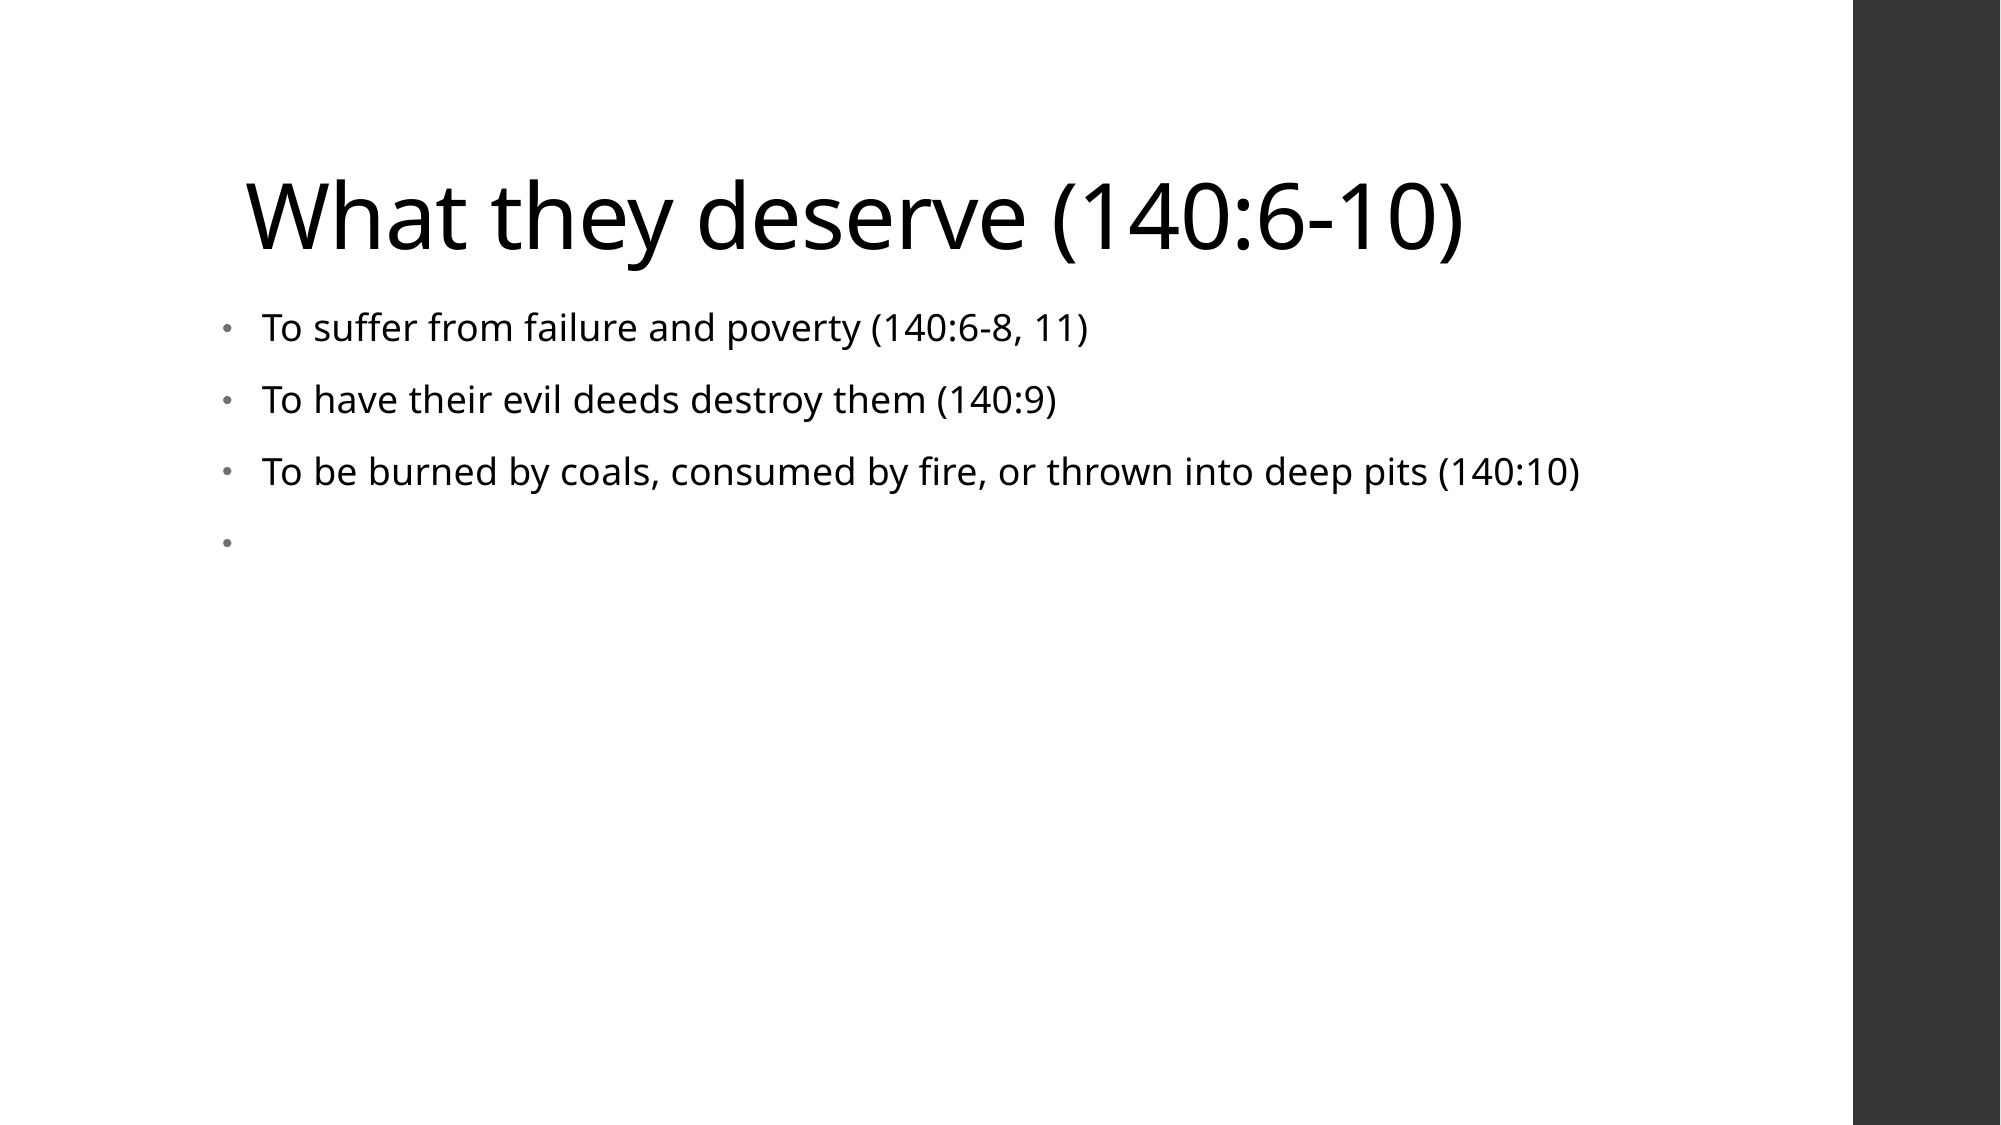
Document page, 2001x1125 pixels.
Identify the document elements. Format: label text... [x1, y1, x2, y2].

list To suffer from failure and poverty (140:6-8, 11) To have their evil deeds destroy them (140:9) To be burned by coals, consumed by fire, or thrown into deep pits (140:10) [206, 299, 1617, 1014]
title What they deserve (140:6-10) [206, 60, 1797, 278]
